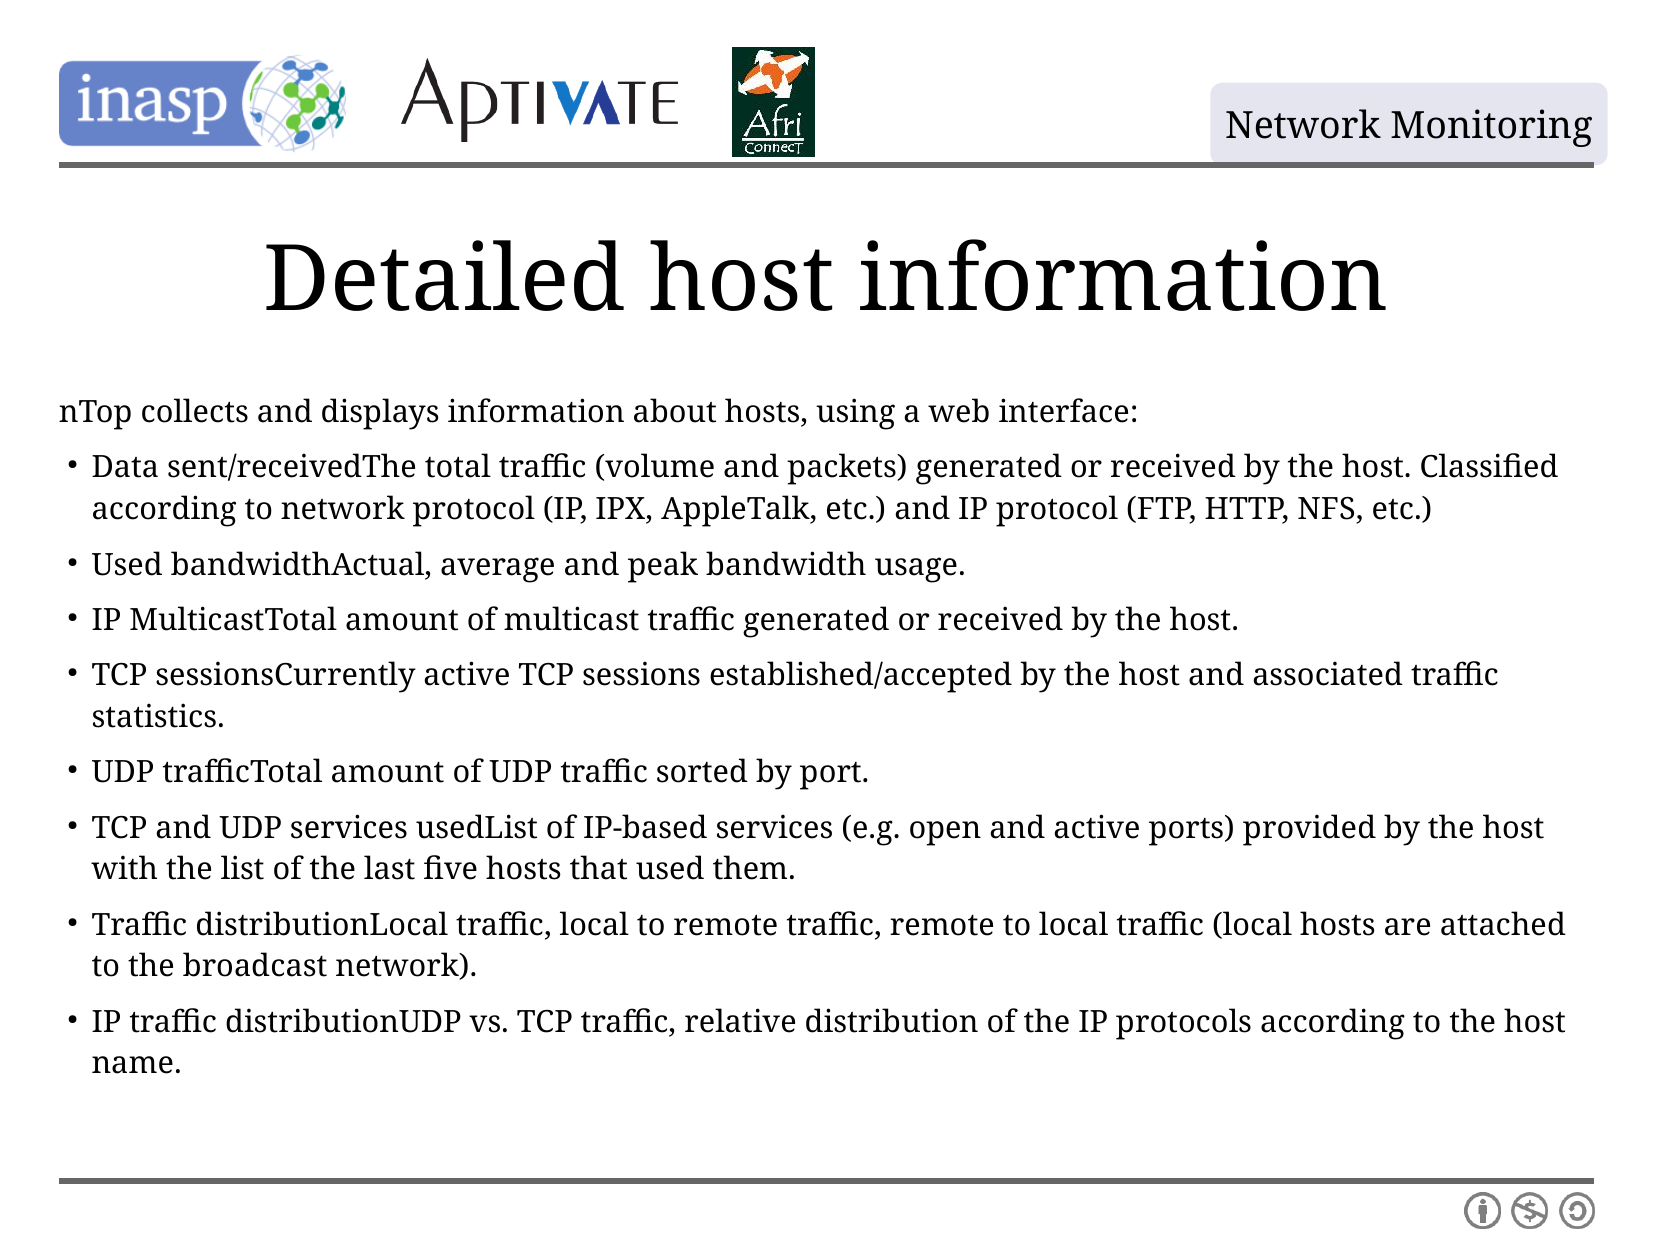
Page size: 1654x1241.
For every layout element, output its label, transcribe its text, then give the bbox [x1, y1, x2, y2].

picture [1559, 1192, 1595, 1229]
picture [59, 47, 355, 160]
picture [1511, 1192, 1548, 1229]
picture [401, 58, 678, 142]
list nTop collects and displays information about hosts, using a web interface: Data sent/receivedThe total traffic (volume and packets) generated or received by the host. Classified according to network protocol (IP, IPX, AppleTalk, etc.) and IP protocol (FTP, HTTP, NFS, etc.) Used bandwidthActual, average and peak bandwidth usage. IP MulticastTotal amount of multicast traffic generated or received by the host. TCP sessionsCurrently active TCP sessions established/accepted by the host and associated traffic statistics. UDP trafficTotal amount of UDP traffic sorted by port. TCP and UDP services usedList of IP-based services (e.g. open and active ports) provided by the host with the list of the last five hosts that used them. Traffic distributionLocal traffic, local to remote traffic, remote to local traffic (local hosts are attached to the broadcast network). IP traffic distributionUDP vs. TCP traffic, relative distribution of the IP protocols according to the host name. [59, 389, 1595, 1109]
picture [1464, 1192, 1501, 1229]
title Detailed host information [59, 212, 1595, 343]
picture [732, 47, 815, 157]
